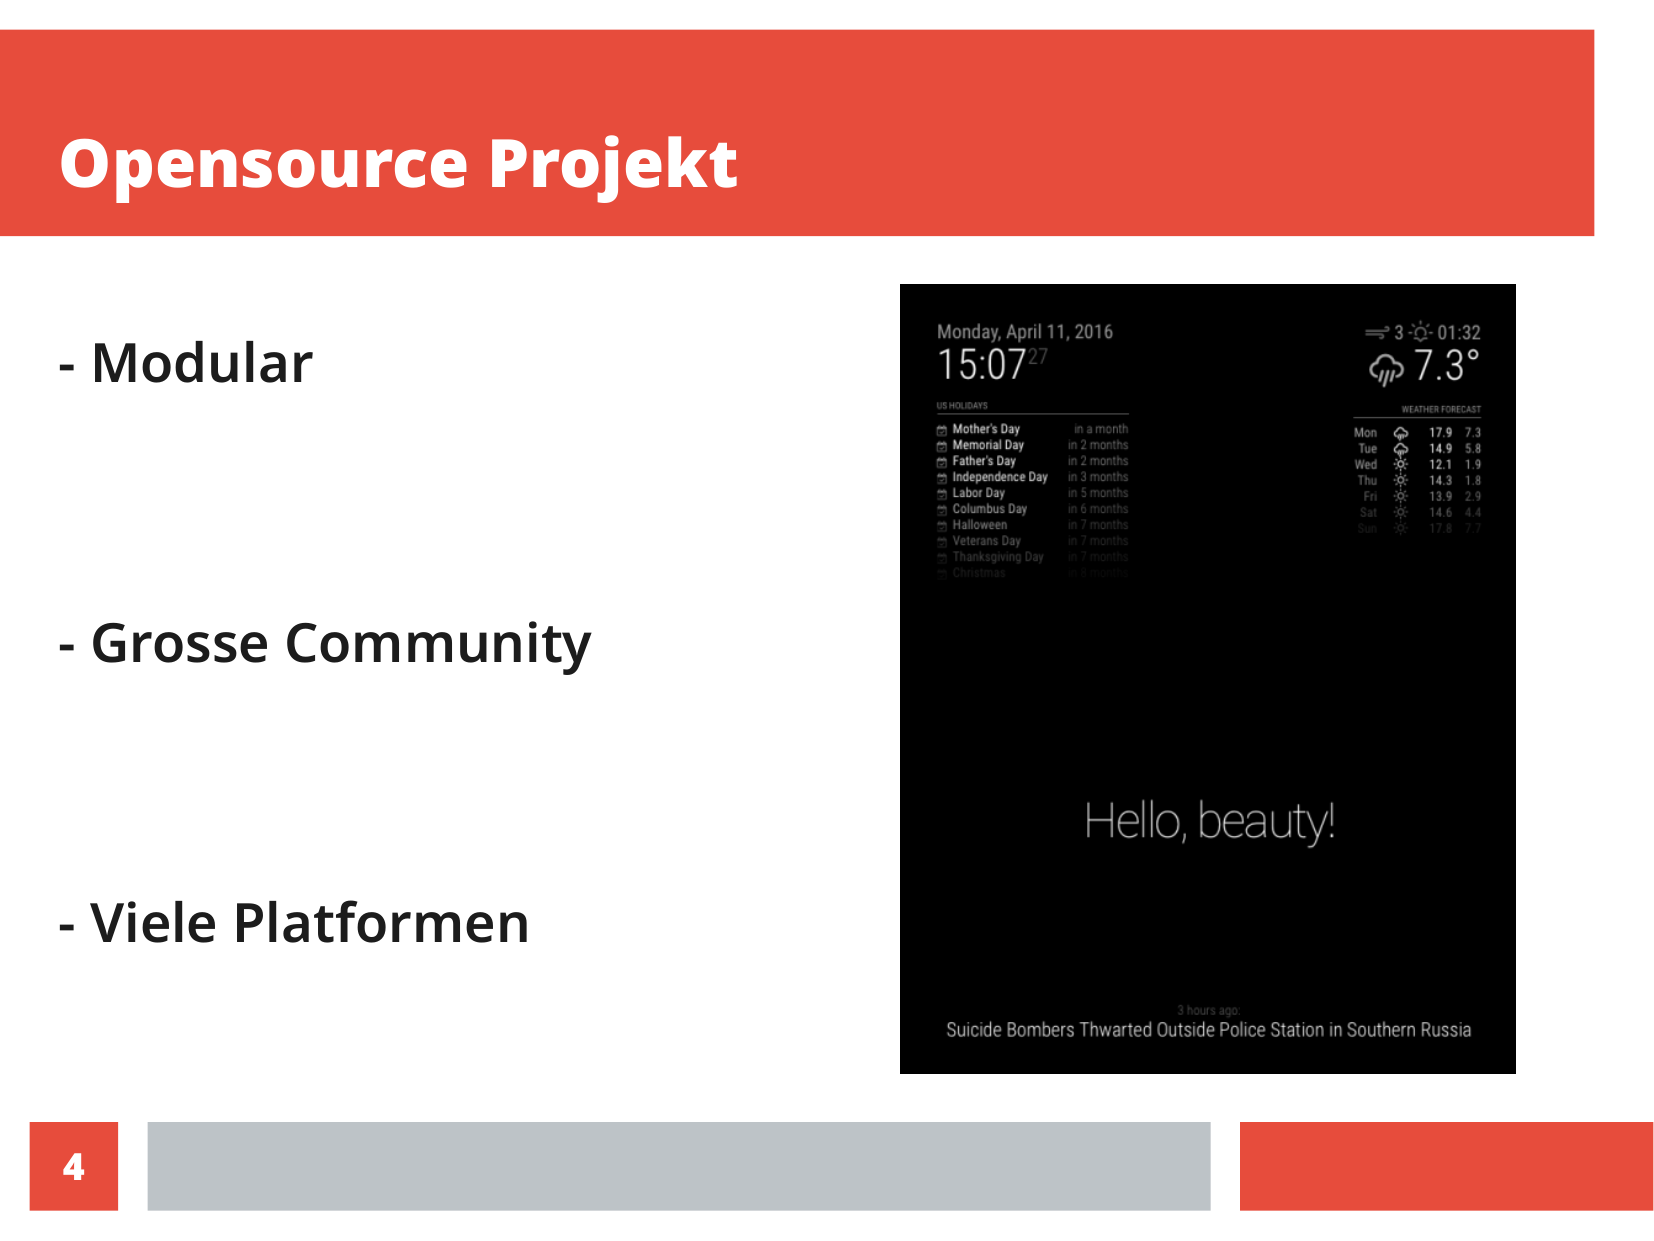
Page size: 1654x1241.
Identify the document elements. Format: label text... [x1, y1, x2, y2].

title Opensource Projekt [59, 59, 1595, 207]
list - Modular - Grosse Community - Viele Platformen [59, 324, 1565, 1093]
picture [900, 284, 1516, 1074]
